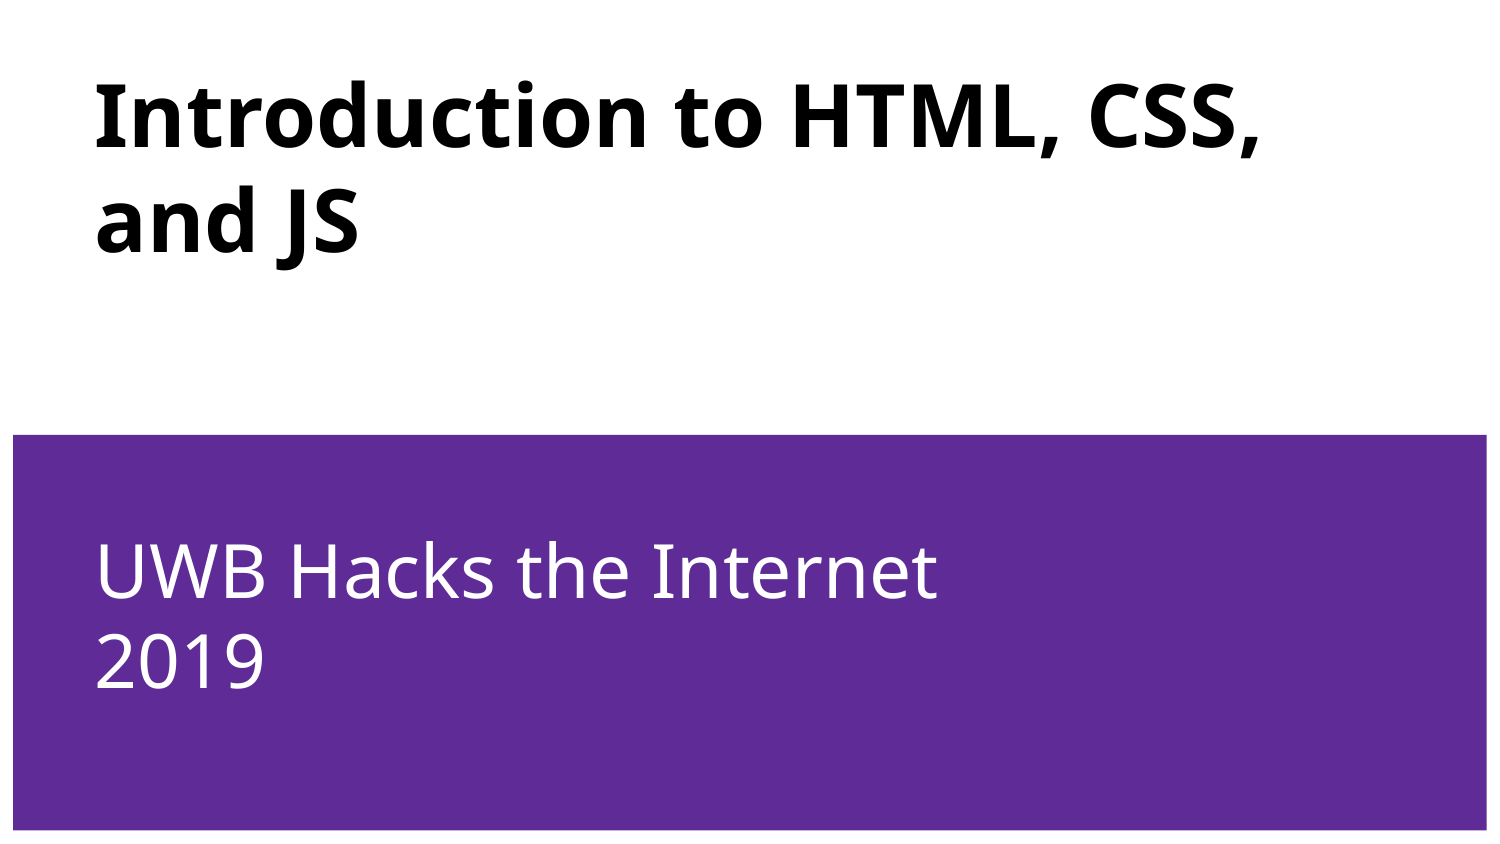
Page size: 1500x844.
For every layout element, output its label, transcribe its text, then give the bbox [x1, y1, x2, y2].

text_box UWB Hacks the Internet 2019 [79, 509, 1018, 789]
title Introduction to HTML, CSS, and JS [79, 43, 1423, 286]
